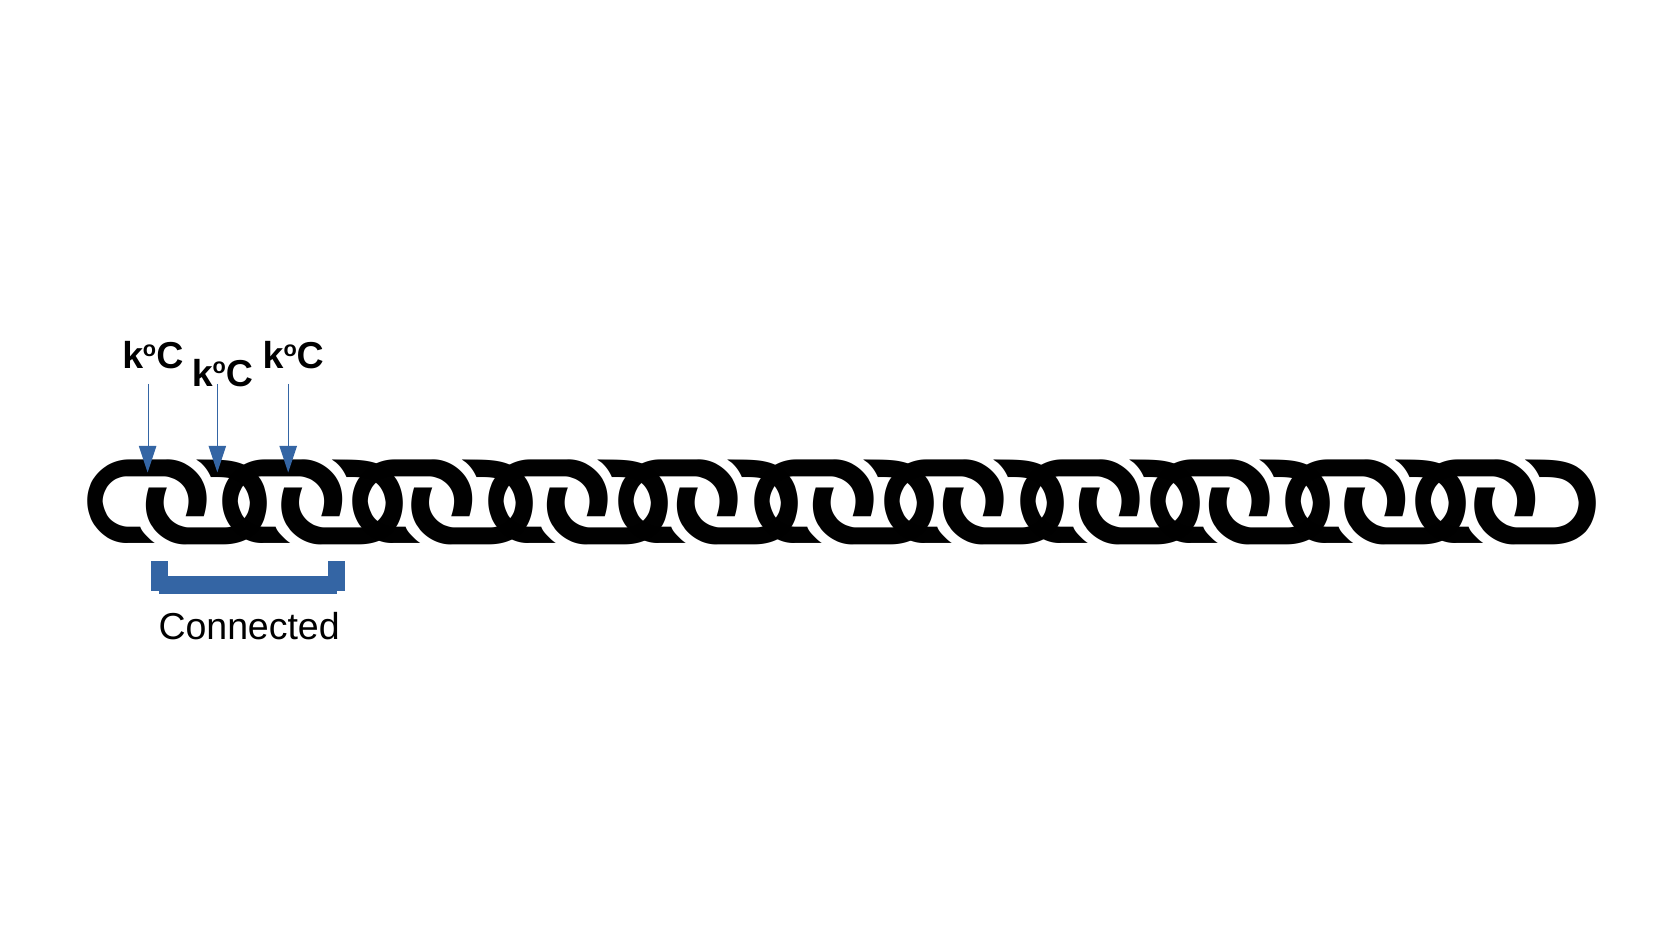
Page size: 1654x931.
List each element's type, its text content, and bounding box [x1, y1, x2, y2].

picture [59, 383, 1625, 621]
text_box koC [107, 327, 199, 384]
text_box Connected [143, 598, 355, 656]
text_box koC [248, 327, 339, 384]
text_box koC [177, 344, 268, 402]
